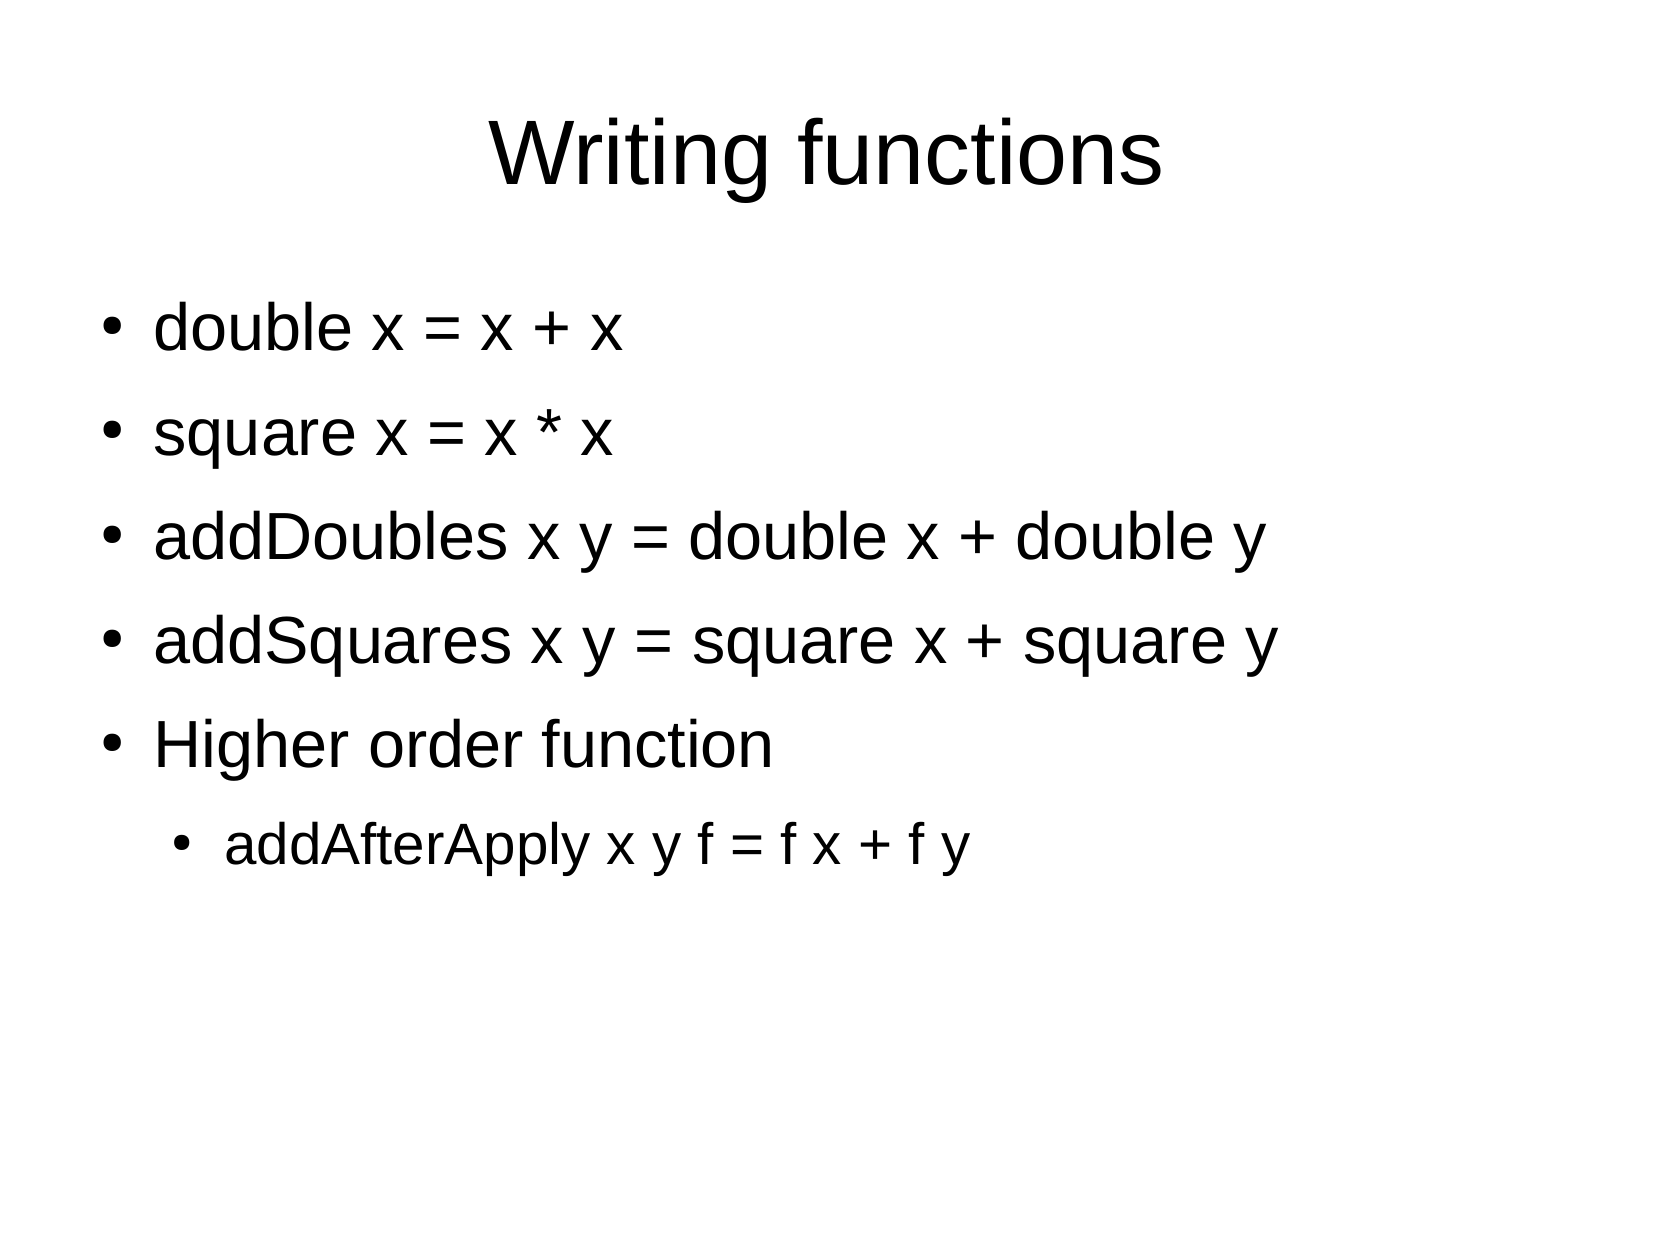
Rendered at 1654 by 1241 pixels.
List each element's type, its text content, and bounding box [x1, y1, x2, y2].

list double x = x + x square x = x * x addDoubles x y = double x + double y addSquares x y = square x + square y Higher order function addAfterApply x y f = f x + f y [82, 290, 1571, 1094]
title Writing functions [82, 56, 1571, 250]
